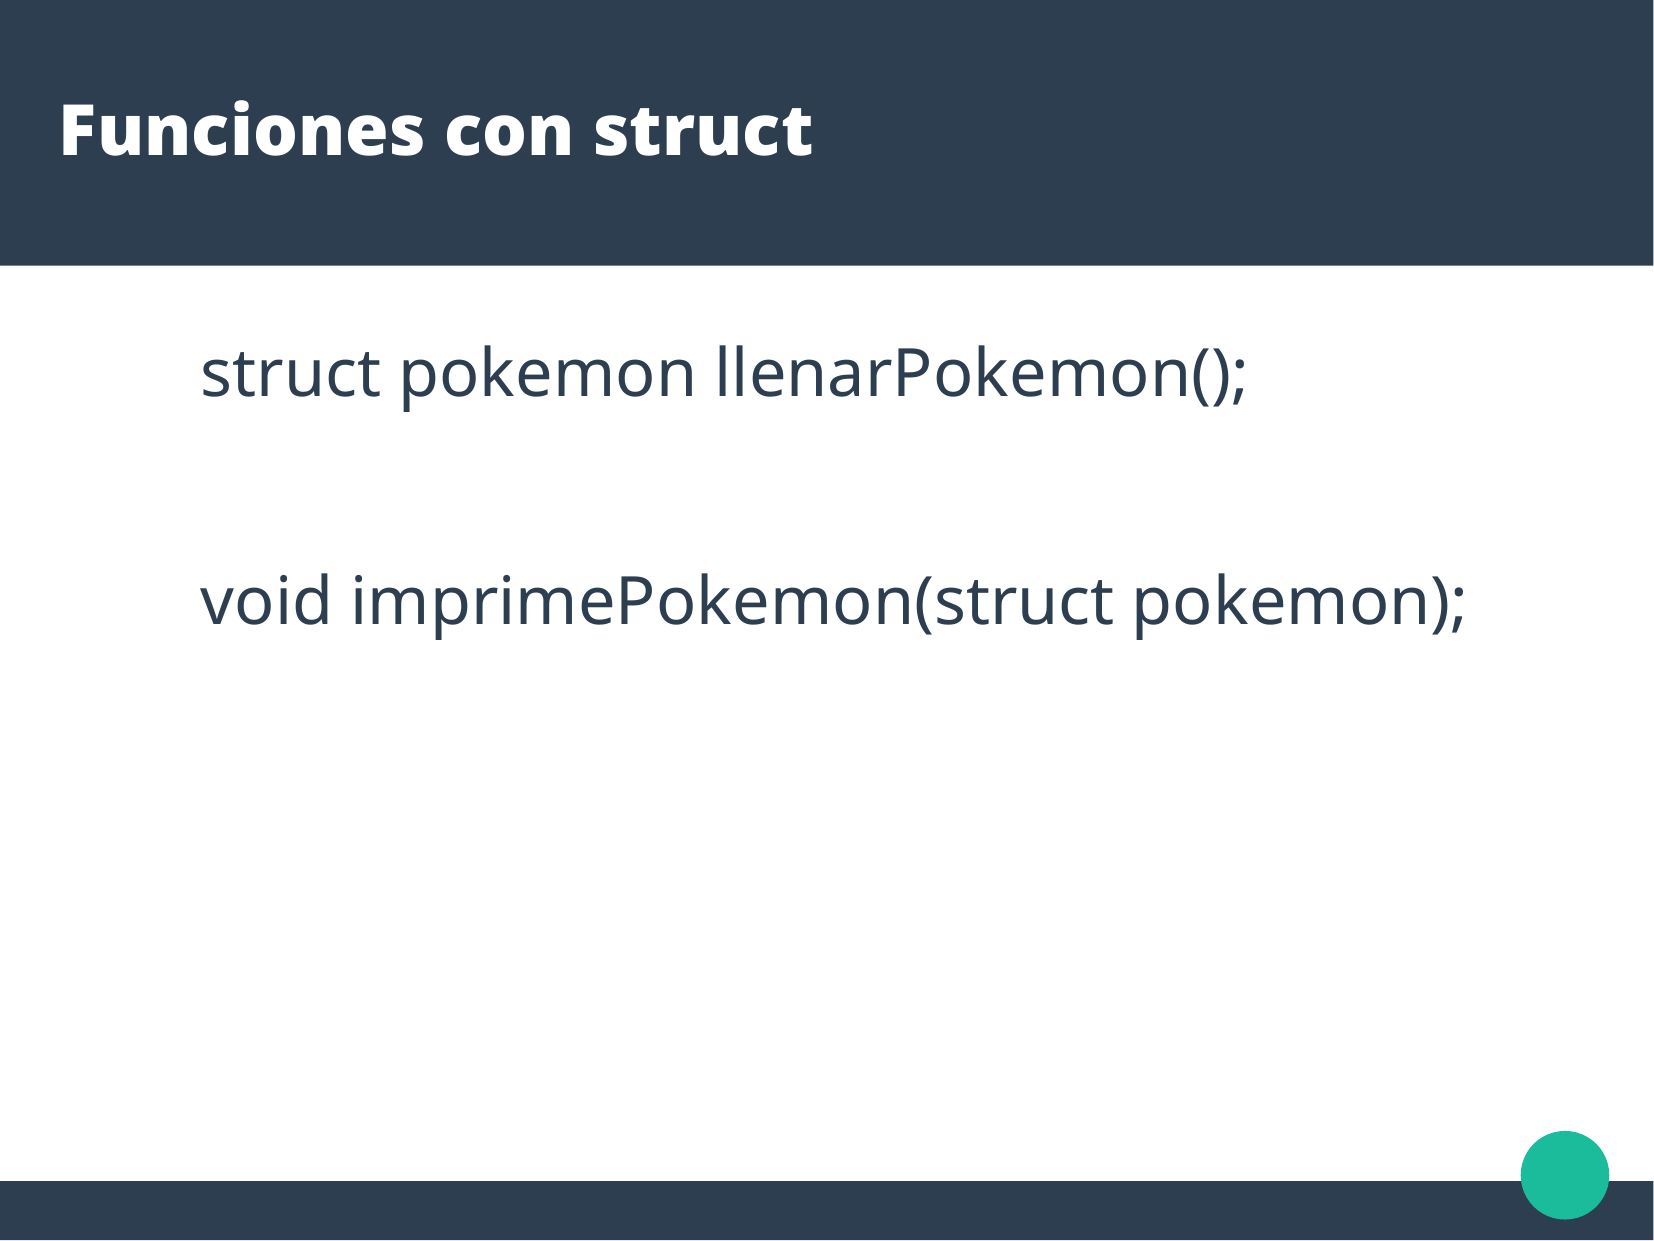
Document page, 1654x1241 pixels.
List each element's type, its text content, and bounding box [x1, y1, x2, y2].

title Funciones con struct [59, 49, 1595, 207]
list struct pokemon llenarPokemon(); void imprimePokemon(struct pokemon); [59, 324, 1595, 1152]
